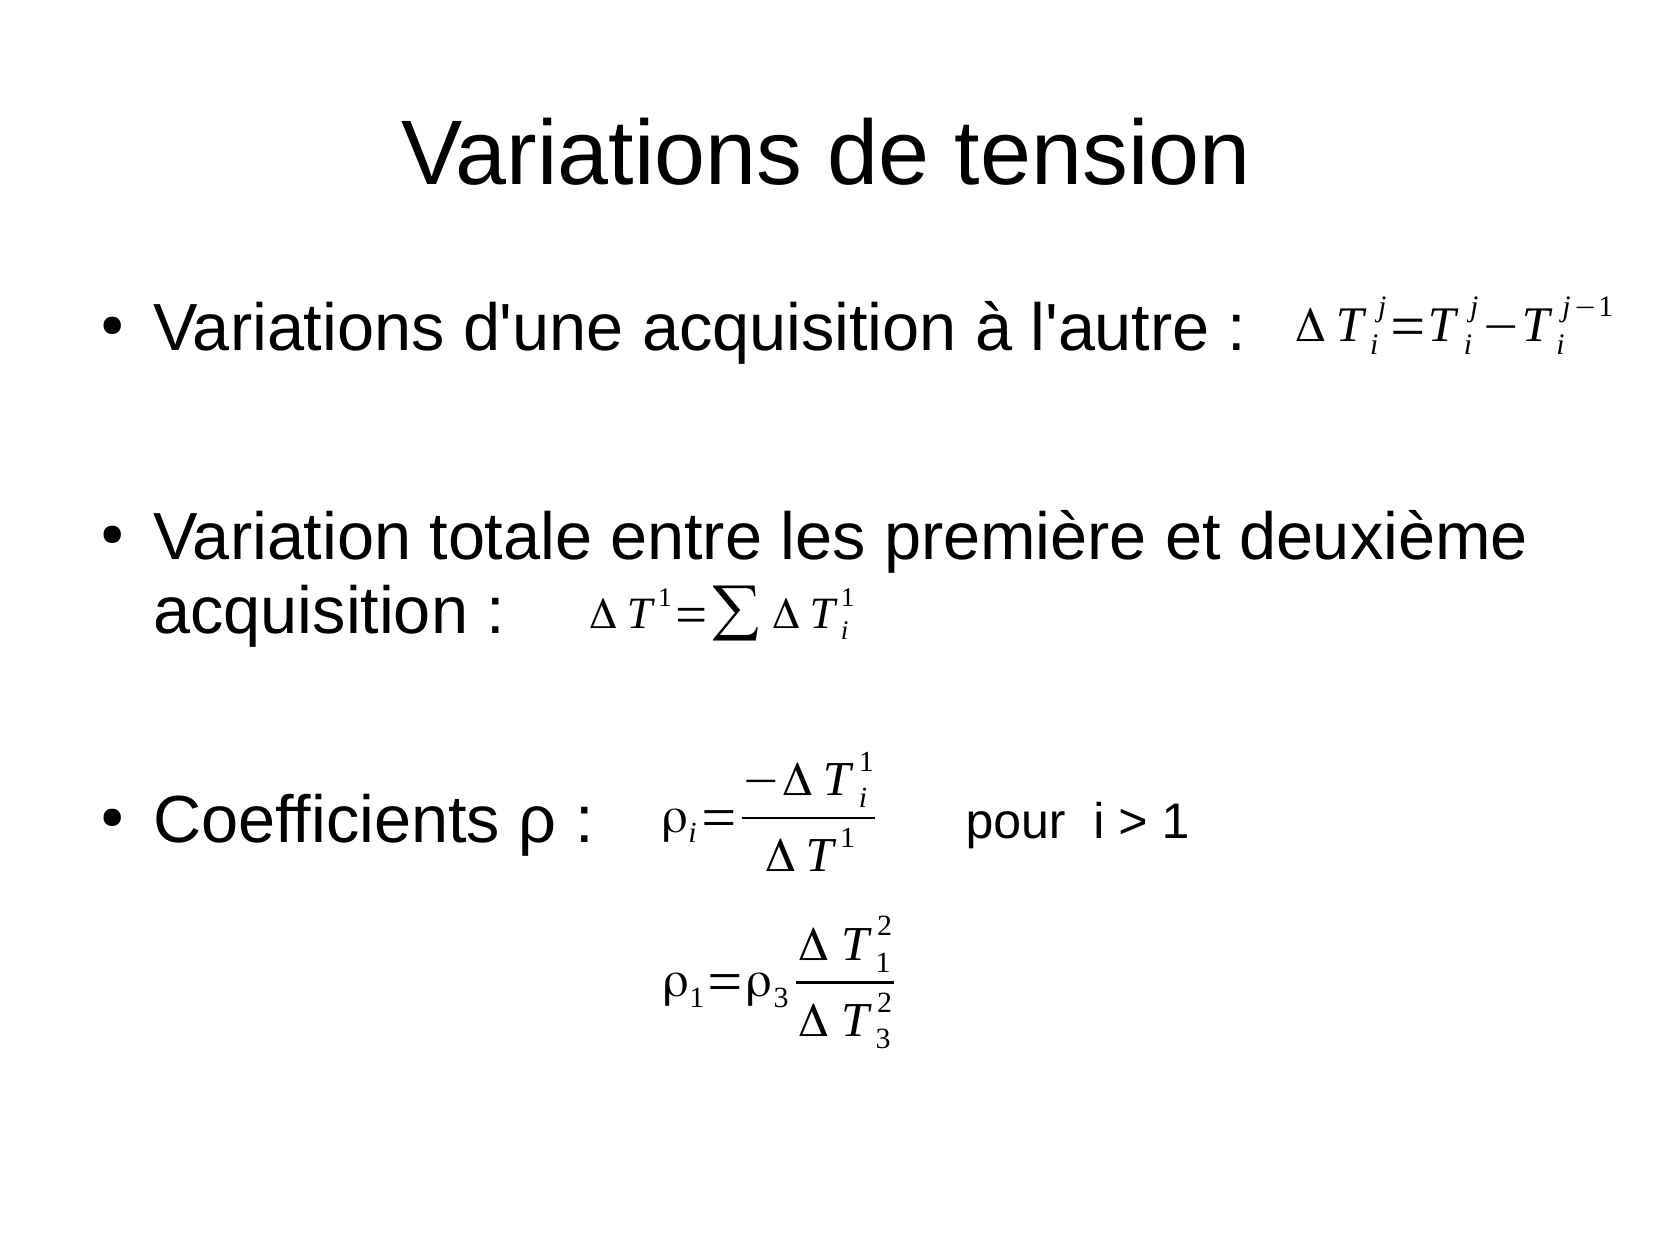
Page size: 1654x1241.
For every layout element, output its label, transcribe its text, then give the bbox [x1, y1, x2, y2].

chart [656, 909, 903, 1056]
chart [1287, 290, 1619, 361]
text_box pour i > 1 [950, 785, 1394, 857]
title Variations de tension [82, 49, 1571, 257]
list Variations d'une acquisition à l'autre : Variation totale entre les première et deuxième acquisition : Coefficients ρ : [82, 290, 1571, 1109]
chart [581, 582, 861, 646]
chart [655, 745, 885, 883]
